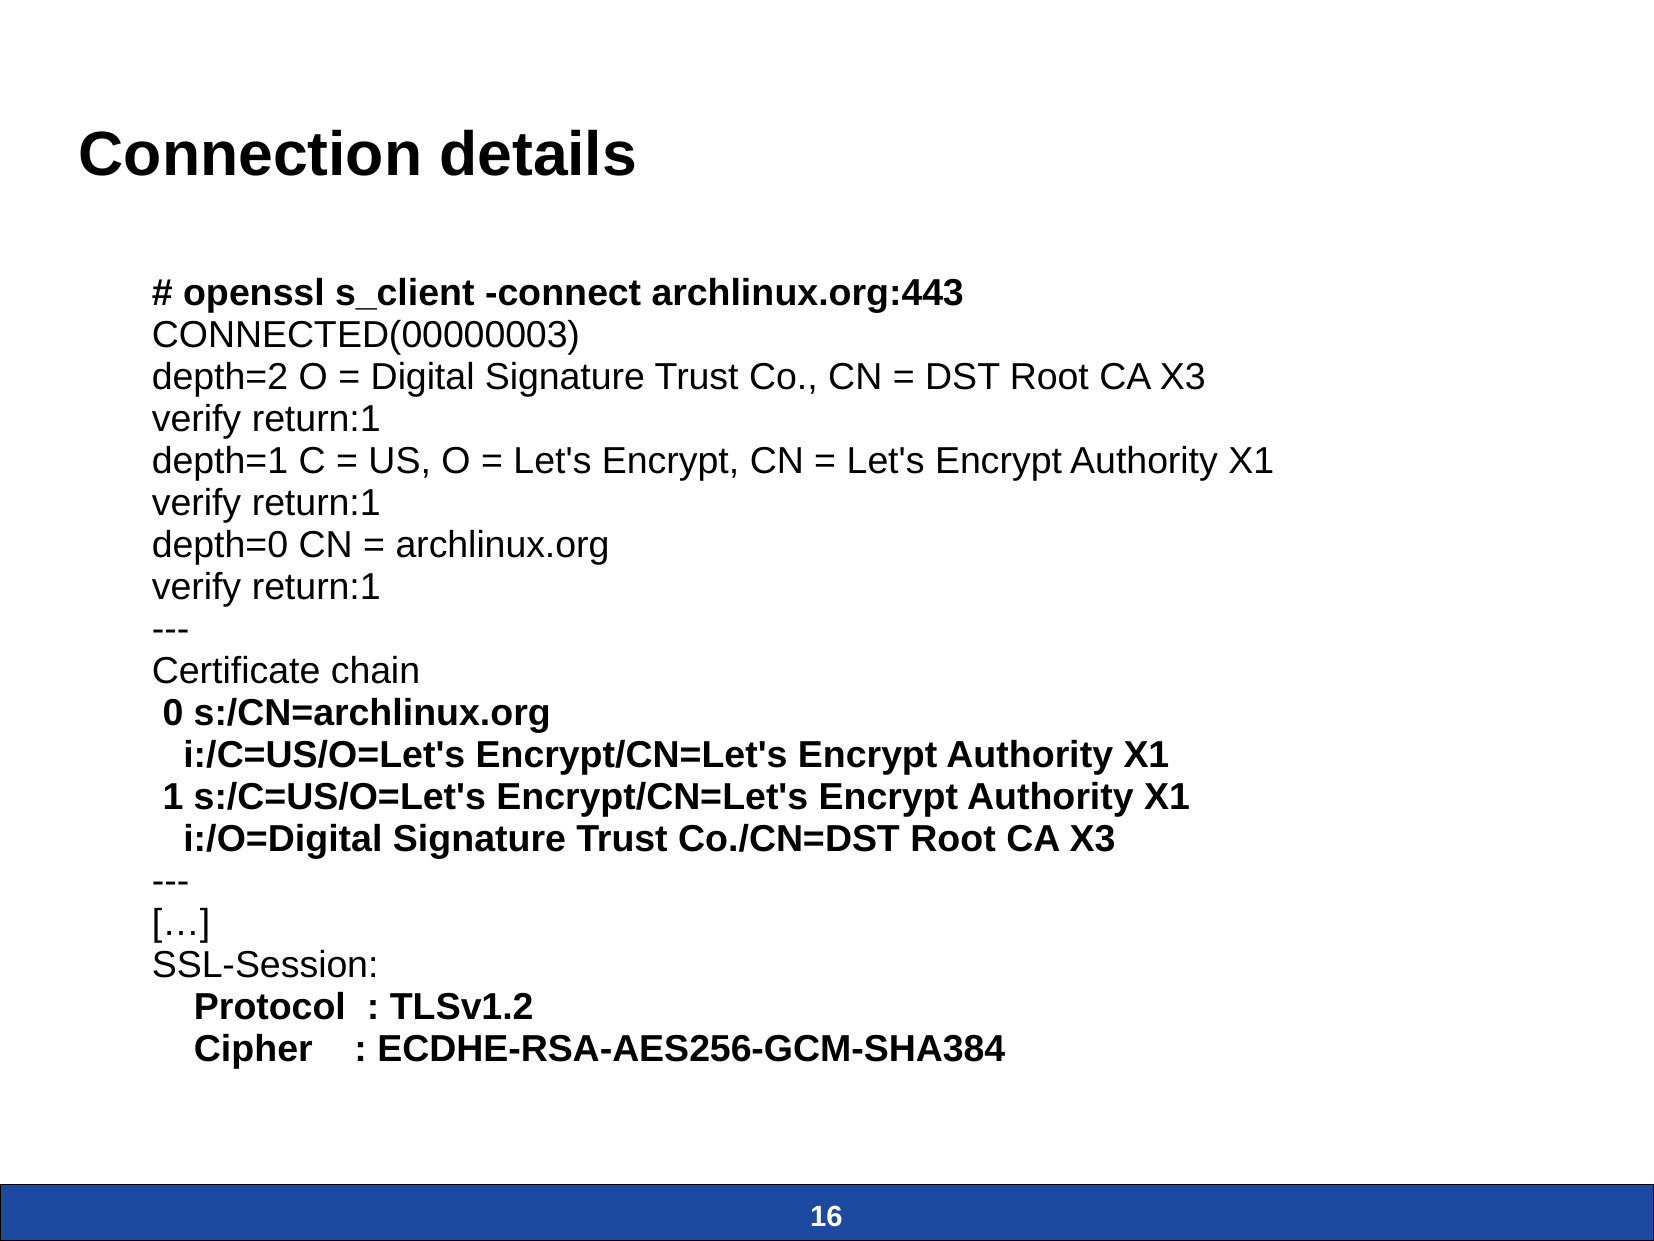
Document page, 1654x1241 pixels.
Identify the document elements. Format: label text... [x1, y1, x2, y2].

text_box # openssl s_client -connect archlinux.org:443 CONNECTED(00000003) depth=2 O = Digital Signature Trust Co., CN = DST Root CA X3 verify return:1 depth=1 C = US, O = Let's Encrypt, CN = Let's Encrypt Authority X1 verify return:1 depth=0 CN = archlinux.org verify return:1 --- Certificate chain 0 s:/CN=archlinux.org i:/C=US/O=Let's Encrypt/CN=Let's Encrypt Authority X1 1 s:/C=US/O=Let's Encrypt/CN=Let's Encrypt Authority X1 i:/O=Digital Signature Trust Co./CN=DST Root CA X3 --- […] SSL-Session: Protocol : TLSv1.2 Cipher : ECDHE-RSA-AES256-GCM-SHA384 [137, 264, 1461, 1120]
title Connection details [78, 50, 1567, 258]
